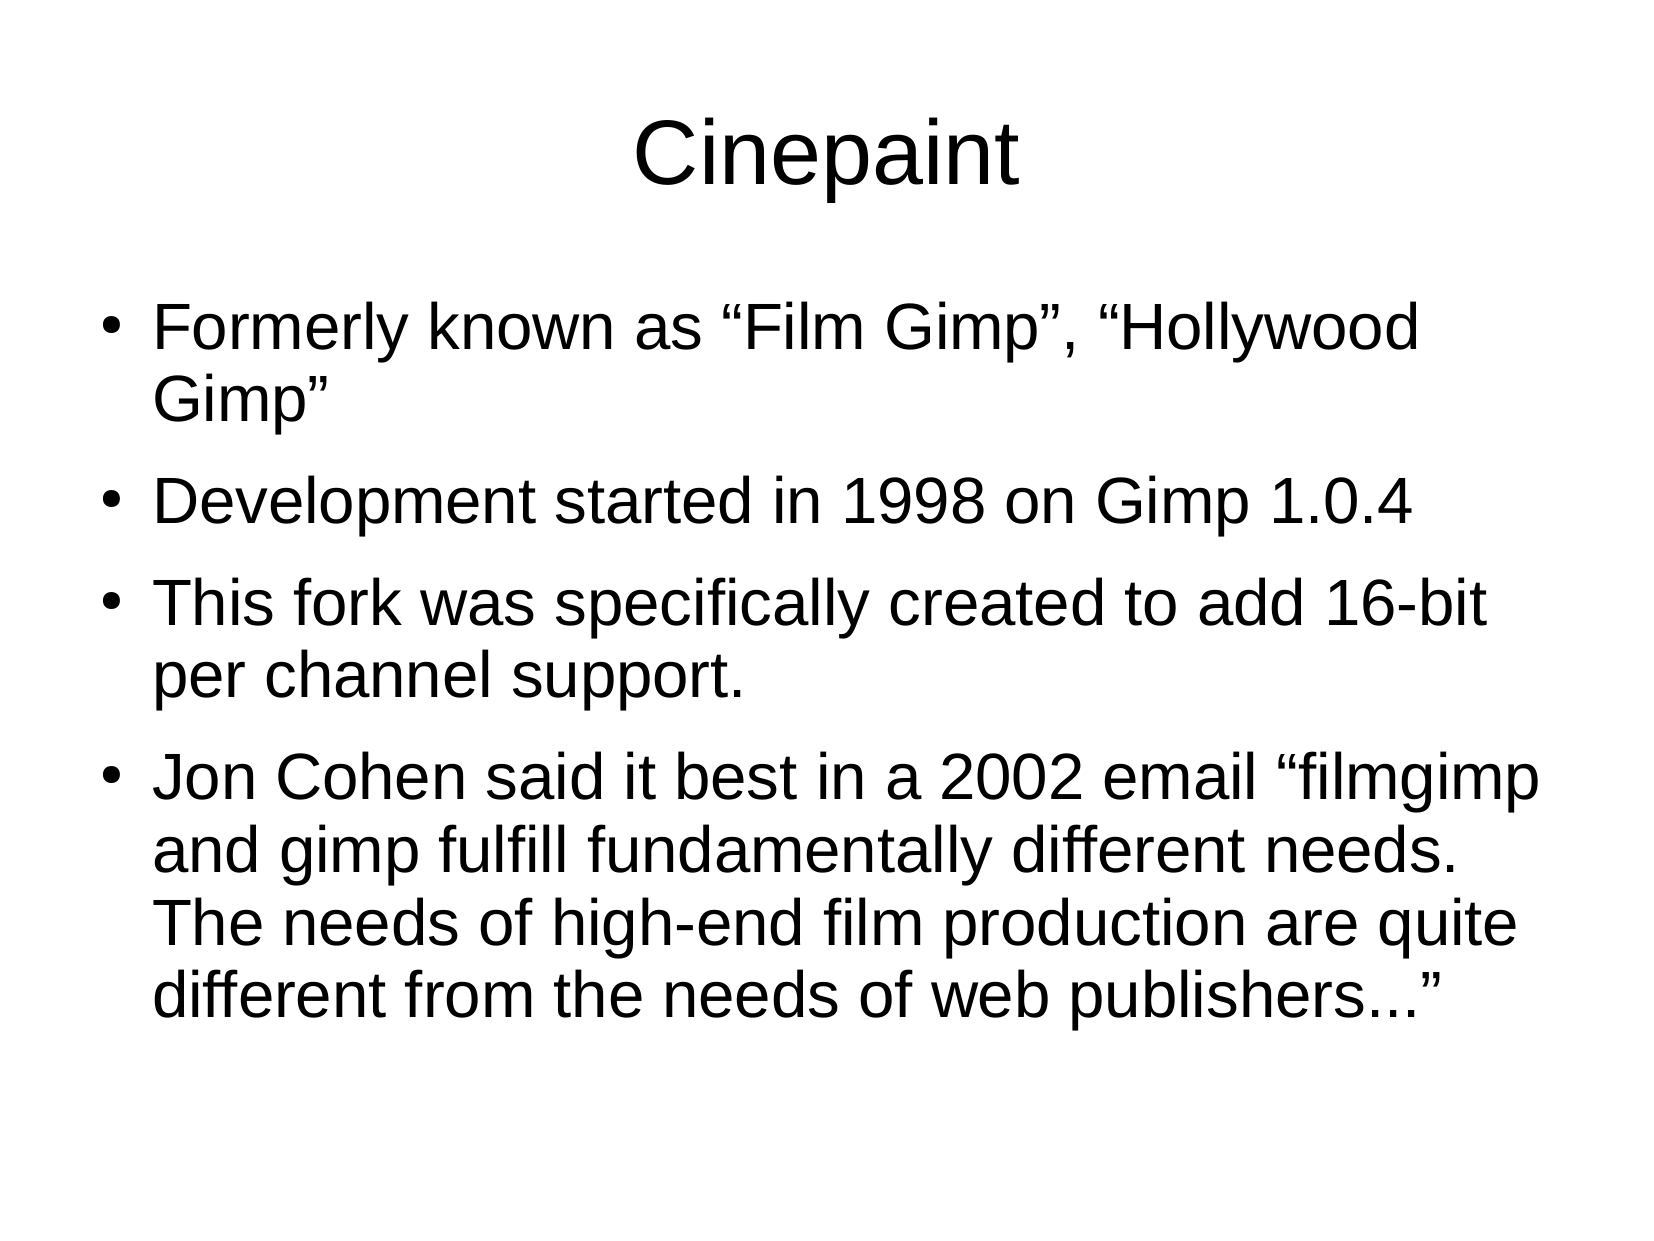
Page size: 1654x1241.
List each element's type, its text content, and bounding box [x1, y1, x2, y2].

title Cinepaint [82, 49, 1571, 257]
list Formerly known as “Film Gimp”, “Hollywood Gimp” Development started in 1998 on Gimp 1.0.4 This fork was specifically created to add 16-bit per channel support. Jon Cohen said it best in a 2002 email “filmgimp and gimp fulfill fundamentally different needs. The needs of high-end film production are quite different from the needs of web publishers...” [82, 290, 1571, 1109]
